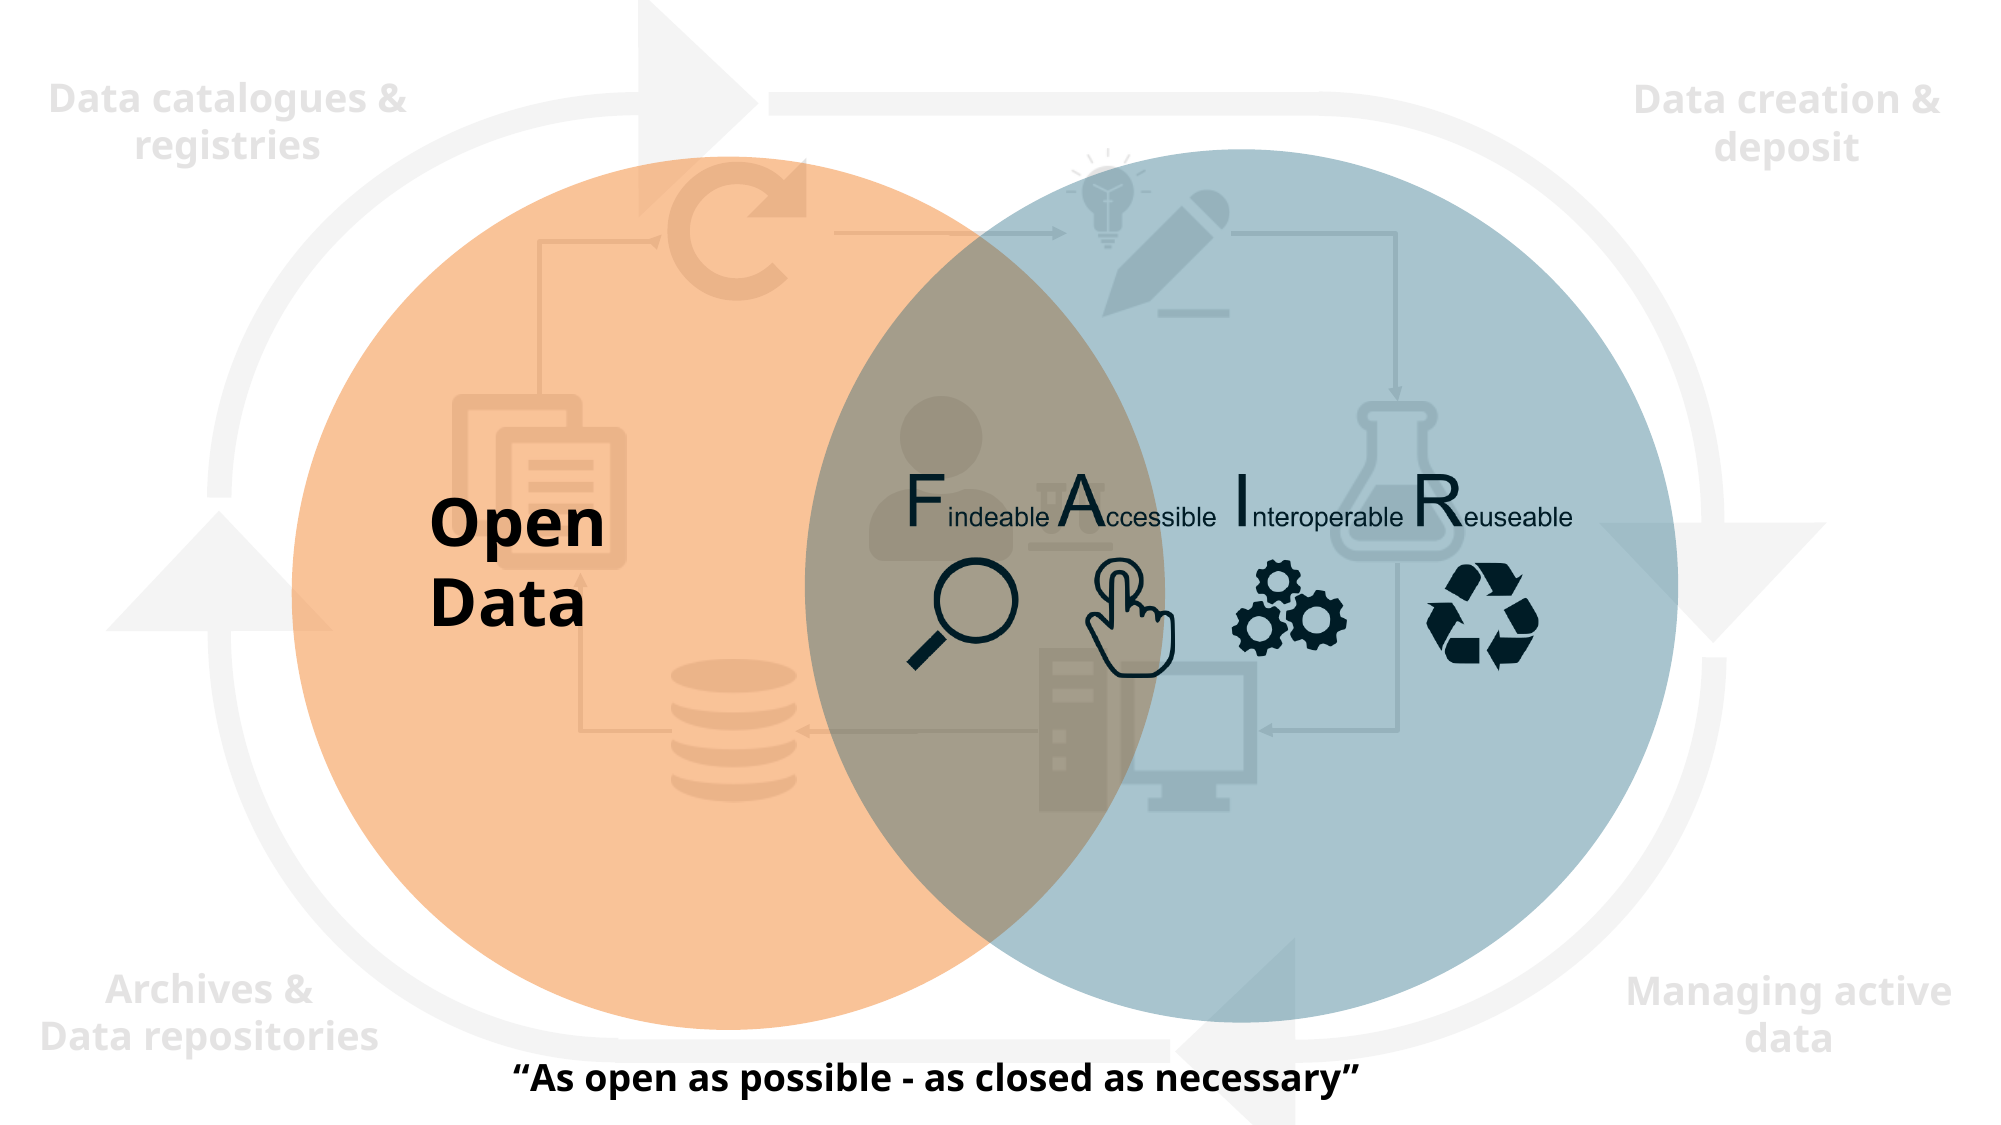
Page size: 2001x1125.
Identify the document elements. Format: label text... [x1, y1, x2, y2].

text_box “As open as possible - as closed as necessary” [498, 1039, 1538, 1125]
text_box Open Data [413, 465, 669, 690]
text_box [0, 0, 2000, 1125]
